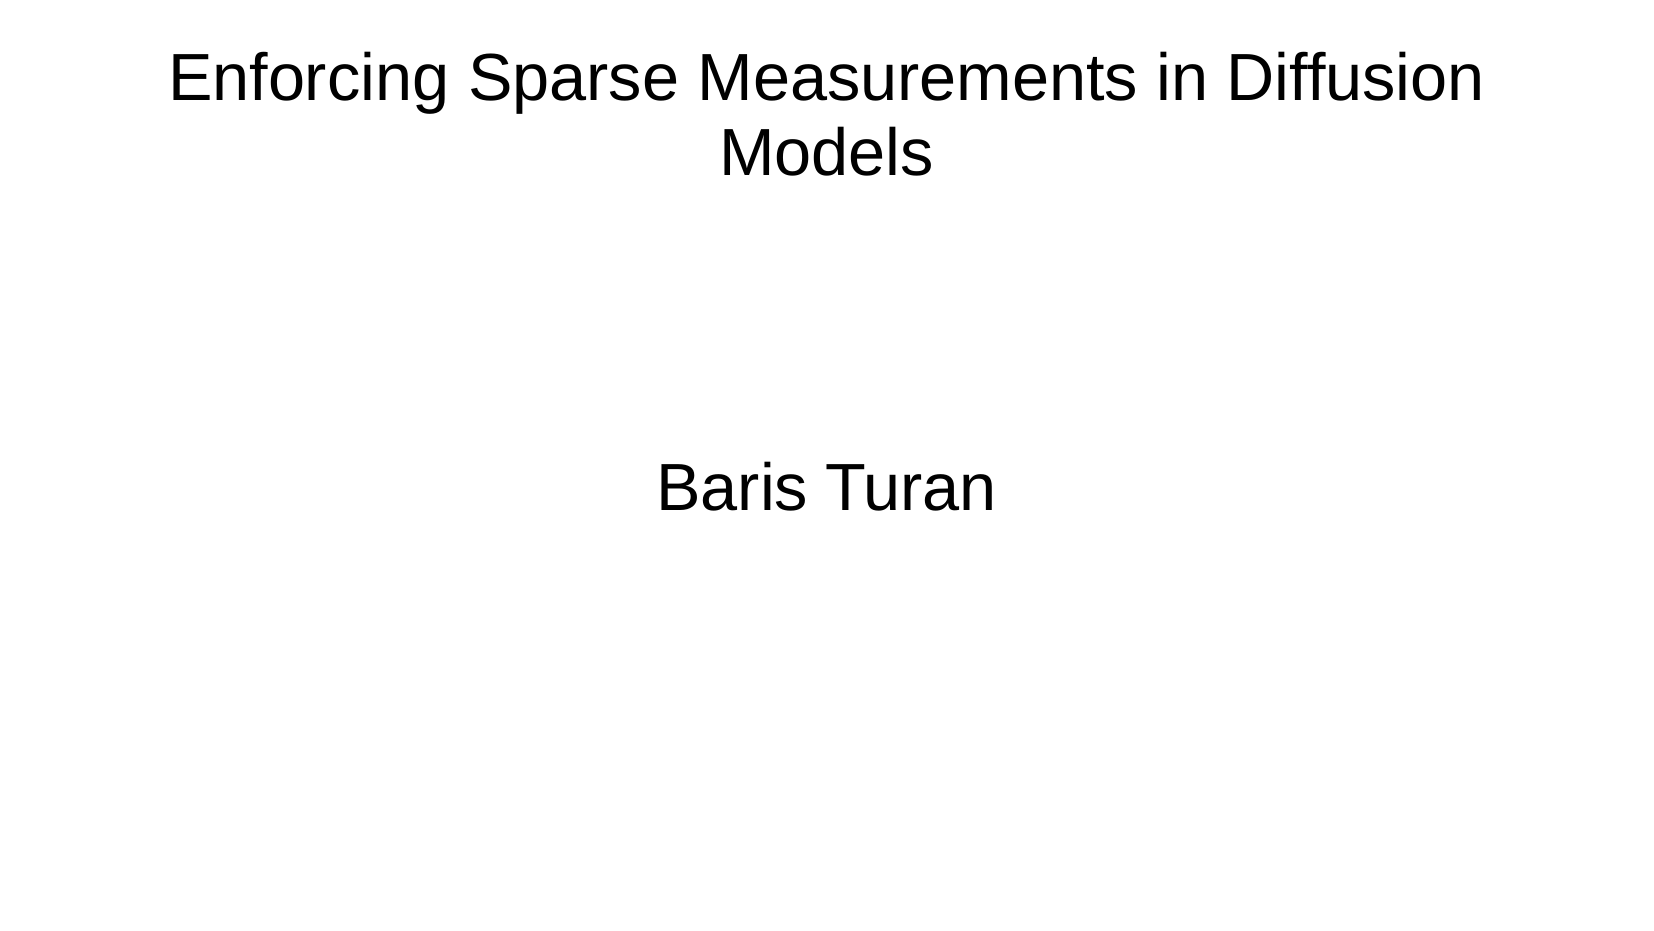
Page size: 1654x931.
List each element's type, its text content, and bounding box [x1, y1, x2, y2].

subtitle Baris Turan [82, 217, 1571, 758]
title Enforcing Sparse Measurements in Diffusion Models [82, 37, 1571, 193]
